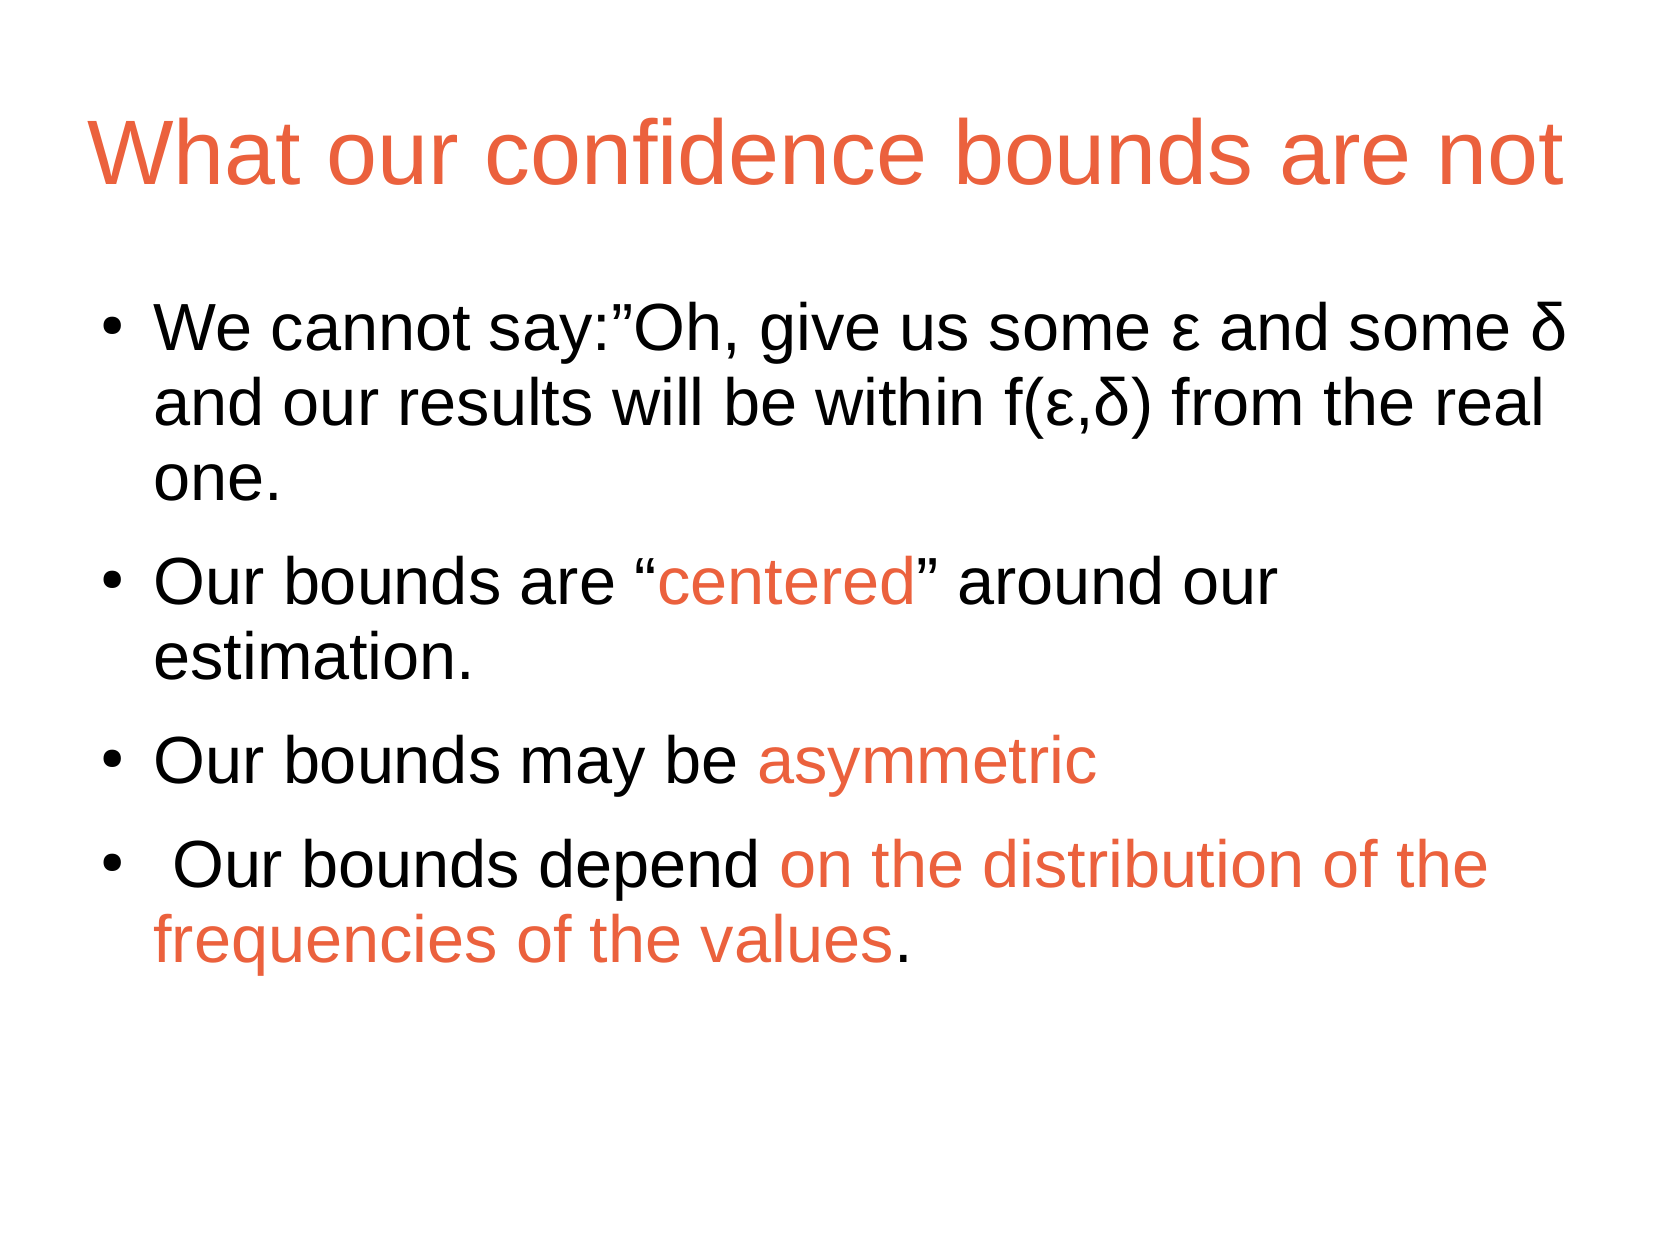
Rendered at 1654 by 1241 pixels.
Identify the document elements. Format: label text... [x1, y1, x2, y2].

title What our confidence bounds are not [82, 49, 1571, 257]
list We cannot say:”Oh, give us some ε and some δ and our results will be within f(ε,δ) from the real one. Our bounds are “centered” around our estimation. Our bounds may be asymmetric Our bounds depend on the distribution of the frequencies of the values. [82, 290, 1571, 1109]
